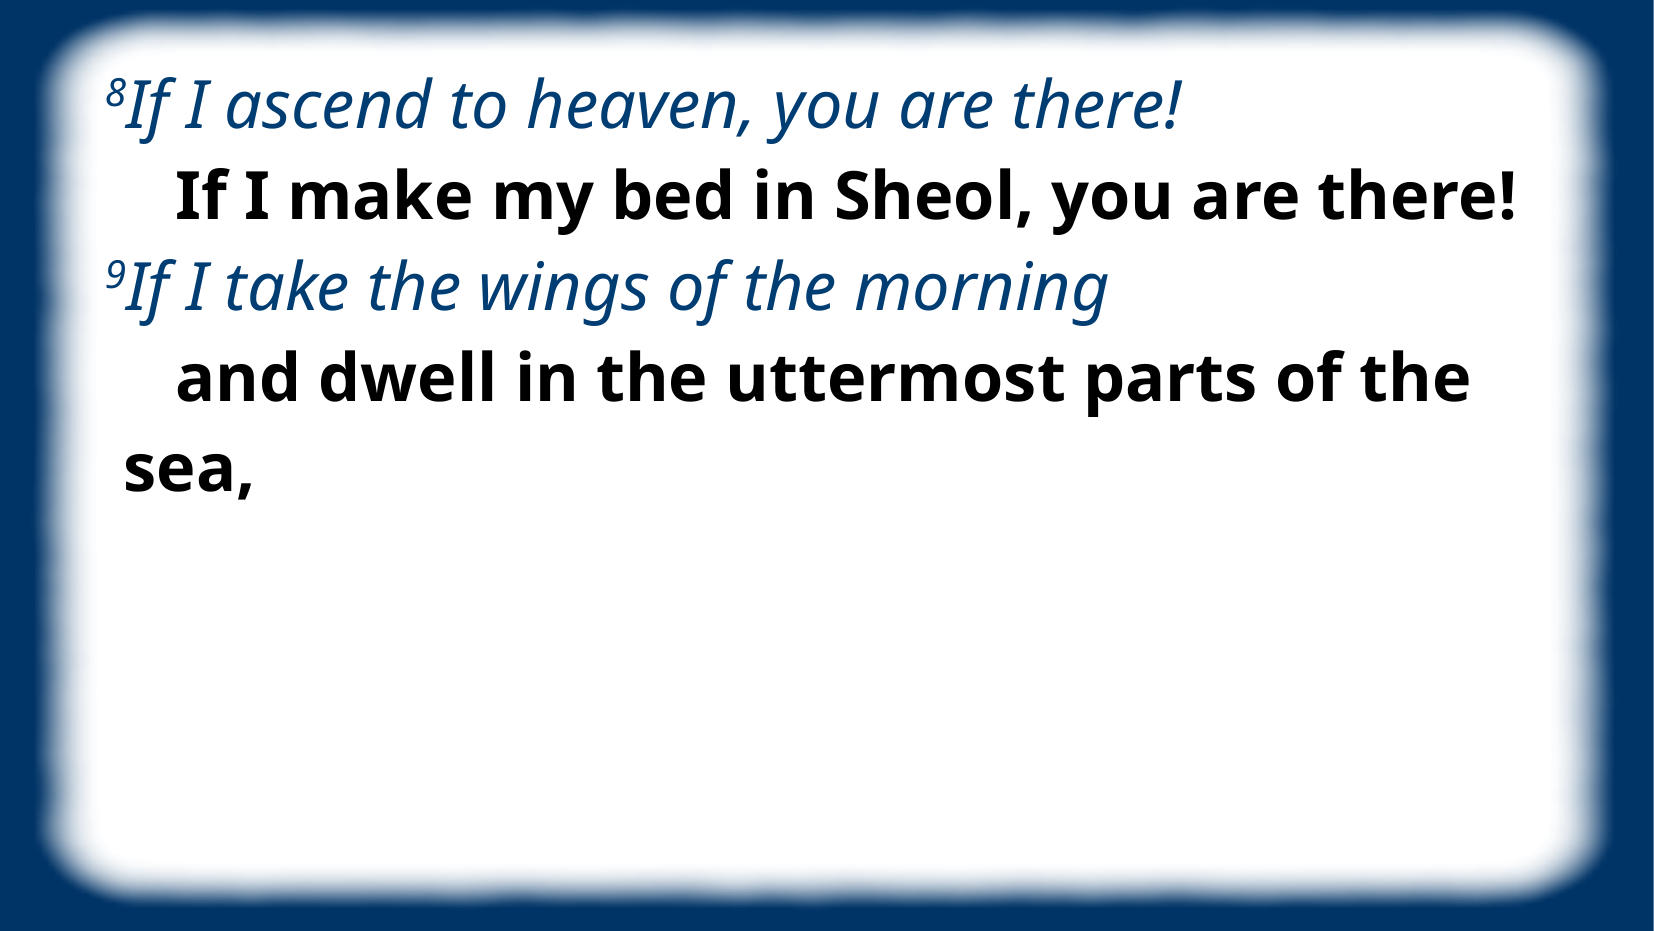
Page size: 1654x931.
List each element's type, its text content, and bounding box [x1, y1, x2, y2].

picture [0, 0, 1654, 931]
text_box 8If I ascend to heaven, you are there! If I make my bed in Sheol, you are there! 9If I take the wings of the morning and dwell in the uttermost parts of the sea, [90, 50, 1561, 421]
